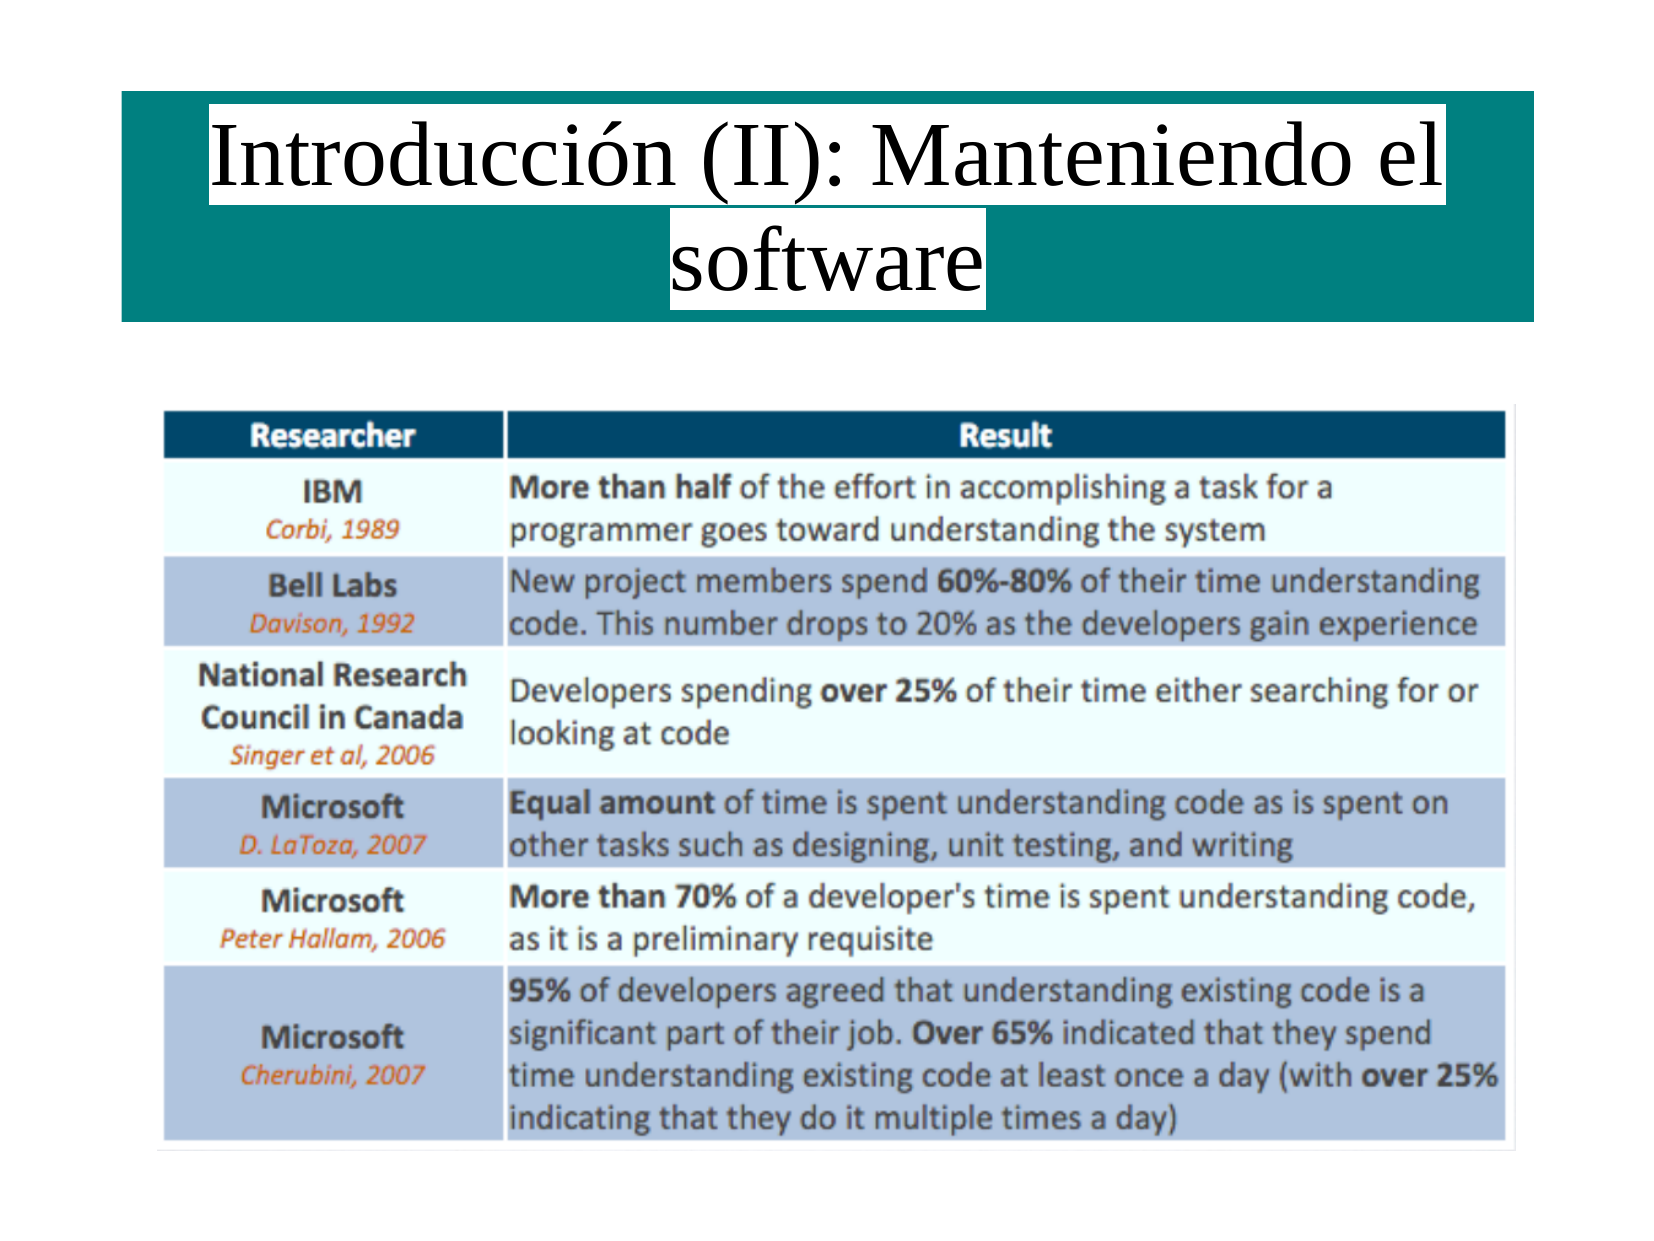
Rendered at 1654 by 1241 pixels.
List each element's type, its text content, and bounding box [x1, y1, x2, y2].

title Introducción (II): Manteniendo el software [121, 91, 1534, 322]
picture [157, 404, 1516, 1151]
